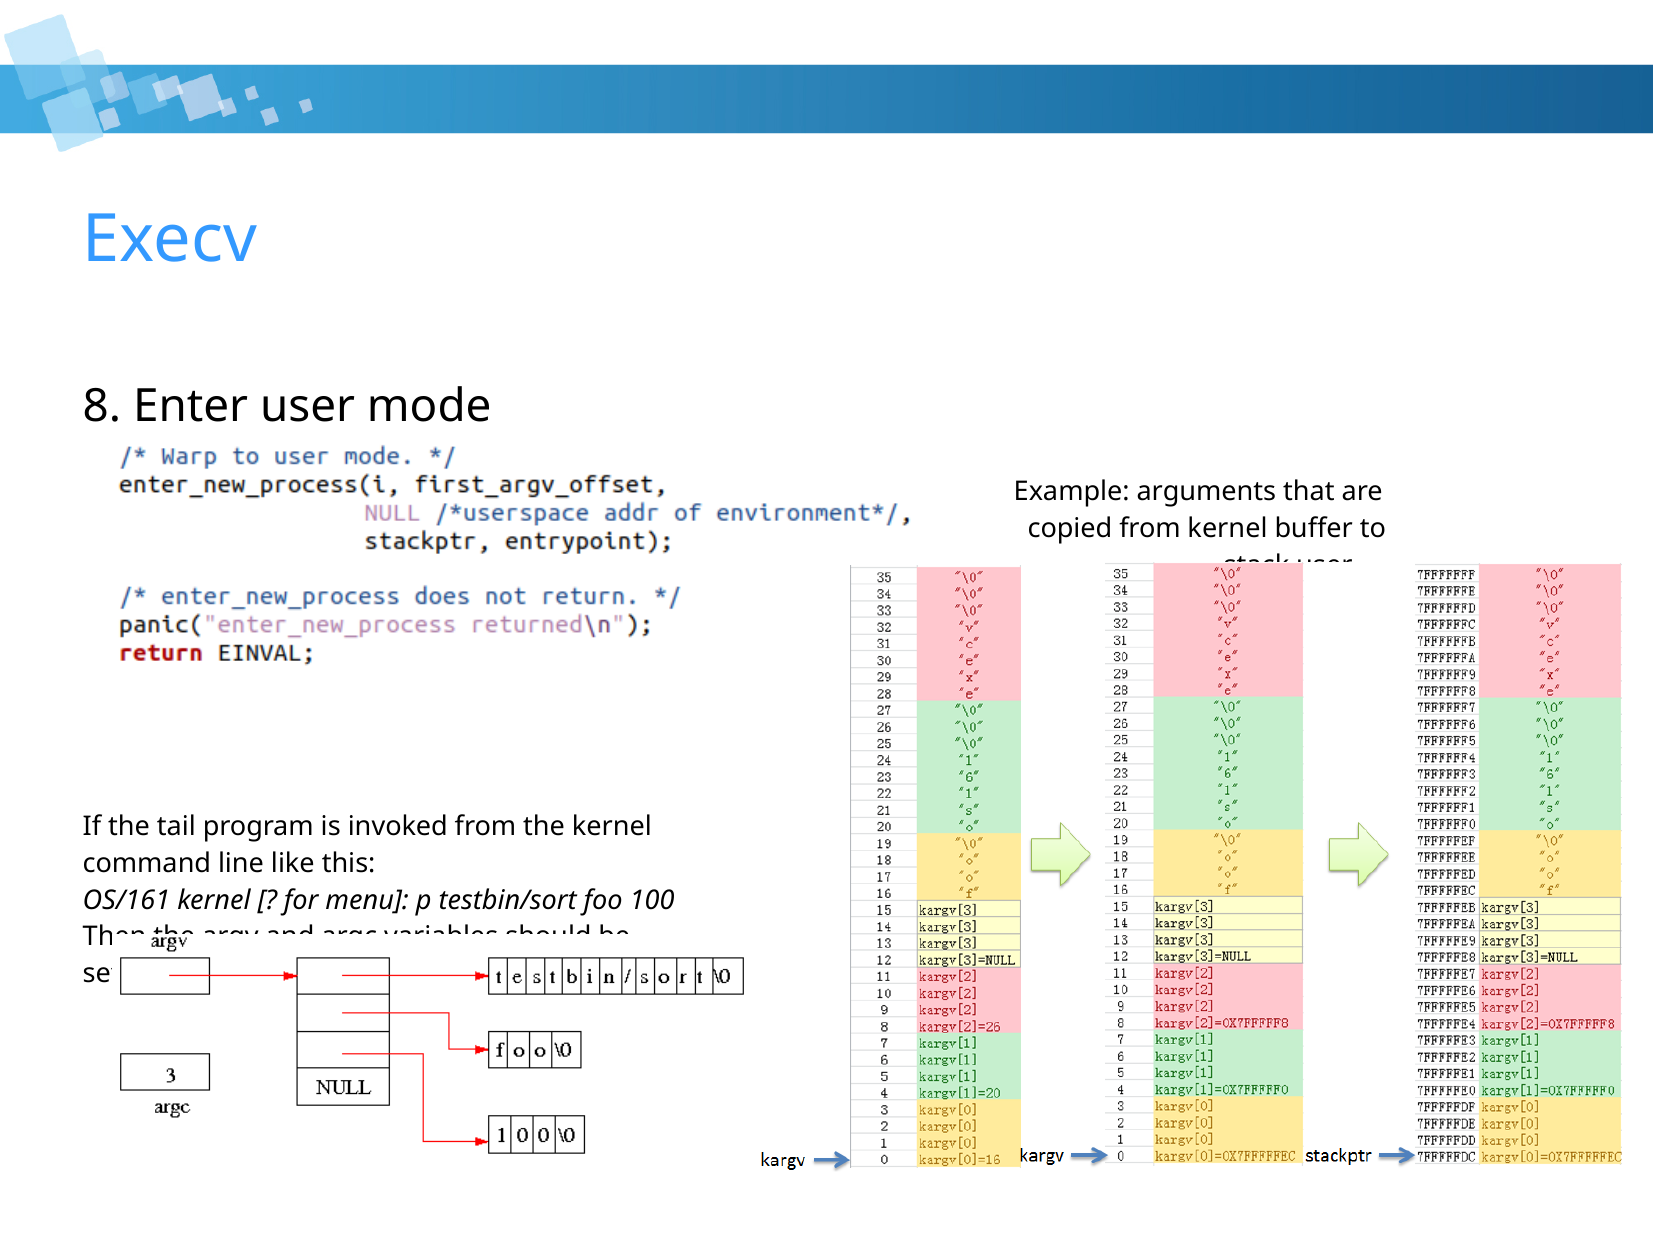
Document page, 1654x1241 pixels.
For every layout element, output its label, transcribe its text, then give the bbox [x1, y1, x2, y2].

picture [112, 934, 751, 1155]
title Execv [82, 132, 1571, 340]
list 8. Enter user mode Example: arguments that are copied from kernel buffer to stack user If the tail program is invoked from the kernel command line like this: OS/161 kernel [? for menu]: p testbin/sort foo 100 Then the argv and argc variables should be set up as illustrated in the following illustration: [82, 372, 1613, 1238]
picture [0, 0, 1653, 1238]
